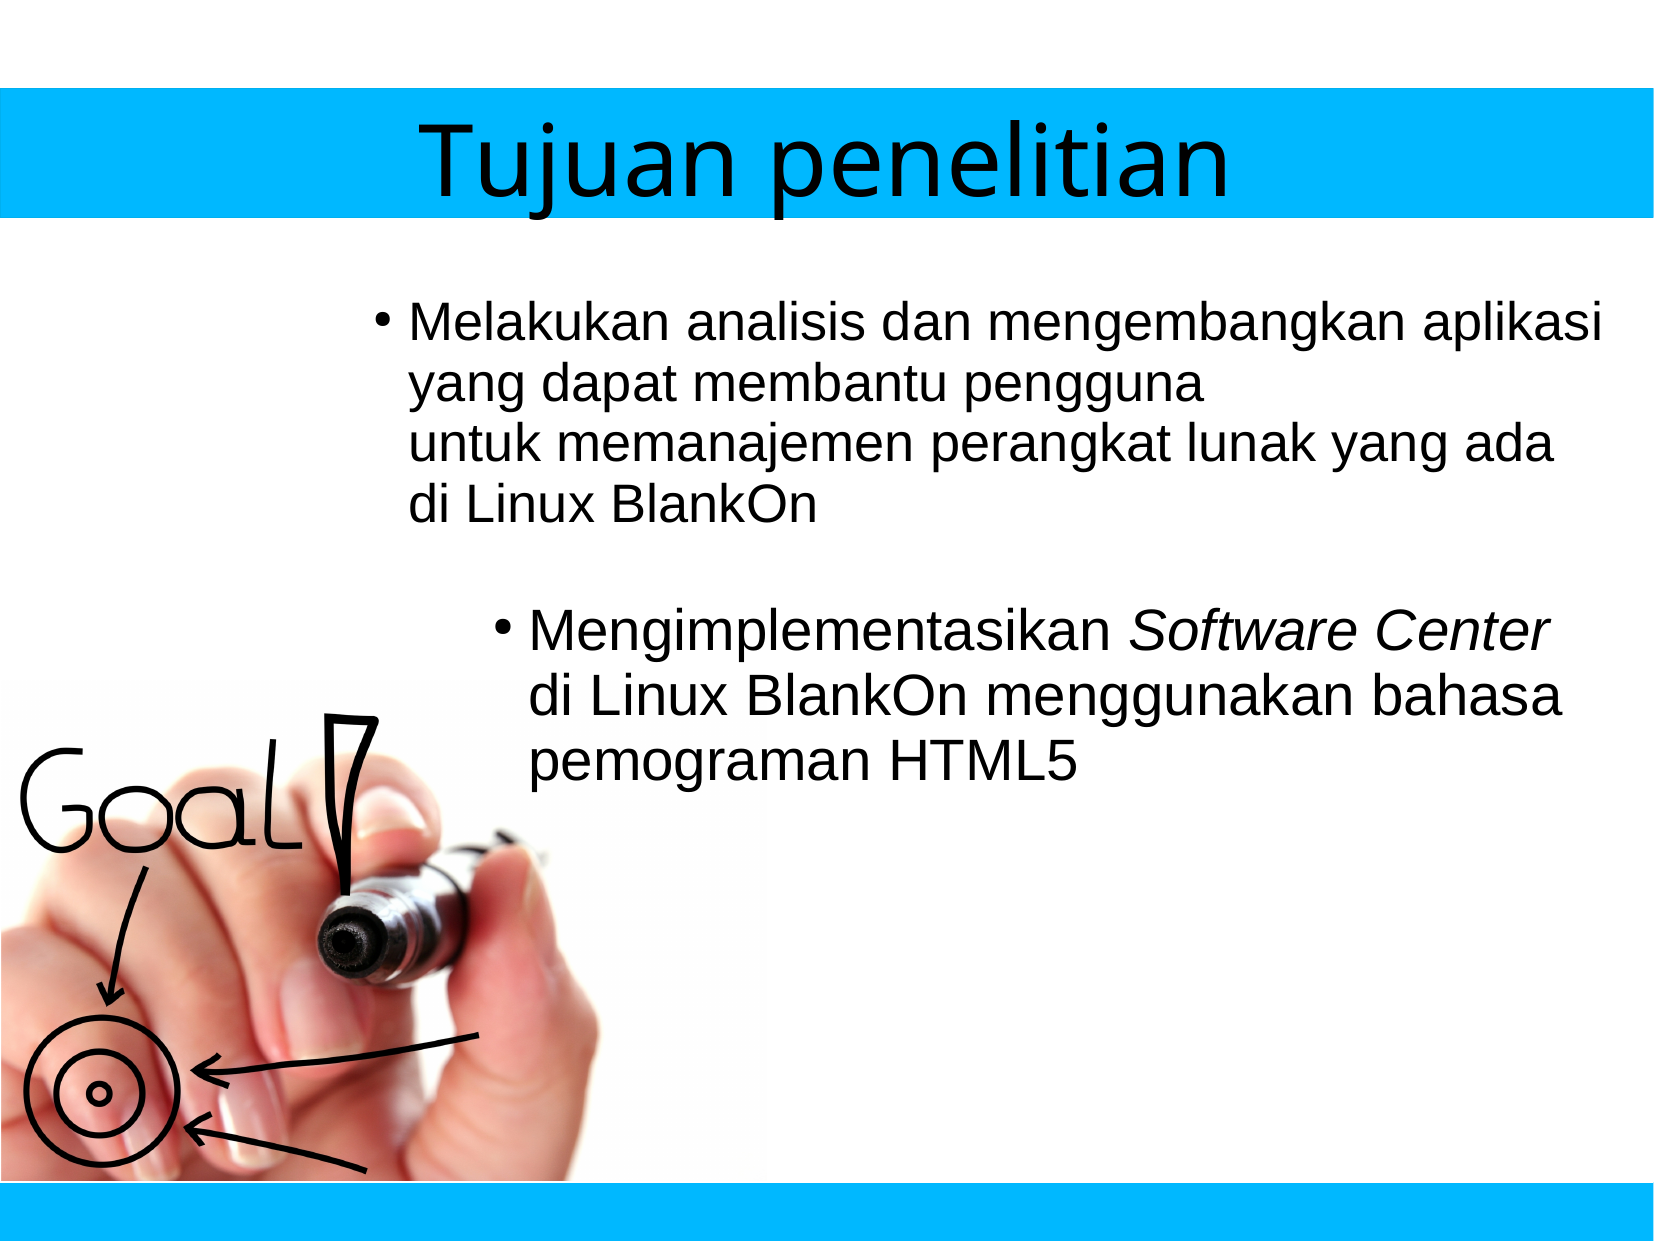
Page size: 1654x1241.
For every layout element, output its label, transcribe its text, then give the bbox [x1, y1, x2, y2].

text_box [1571, 88, 1654, 218]
text_box Tujuan penelitian [82, 49, 1571, 257]
picture [1, 680, 767, 1182]
text_box Mengimplementasikan Software Center di Linux BlankOn menggunakan bahasa pemograman HTML5 [477, 590, 1596, 802]
text_box [0, 88, 82, 218]
text_box [0, 1182, 1654, 1241]
text_box Melakukan analisis dan mengembangkan aplikasi yang dapat membantu pengguna untuk memanajemen perangkat lunak yang ada di Linux BlankOn [358, 284, 1621, 543]
